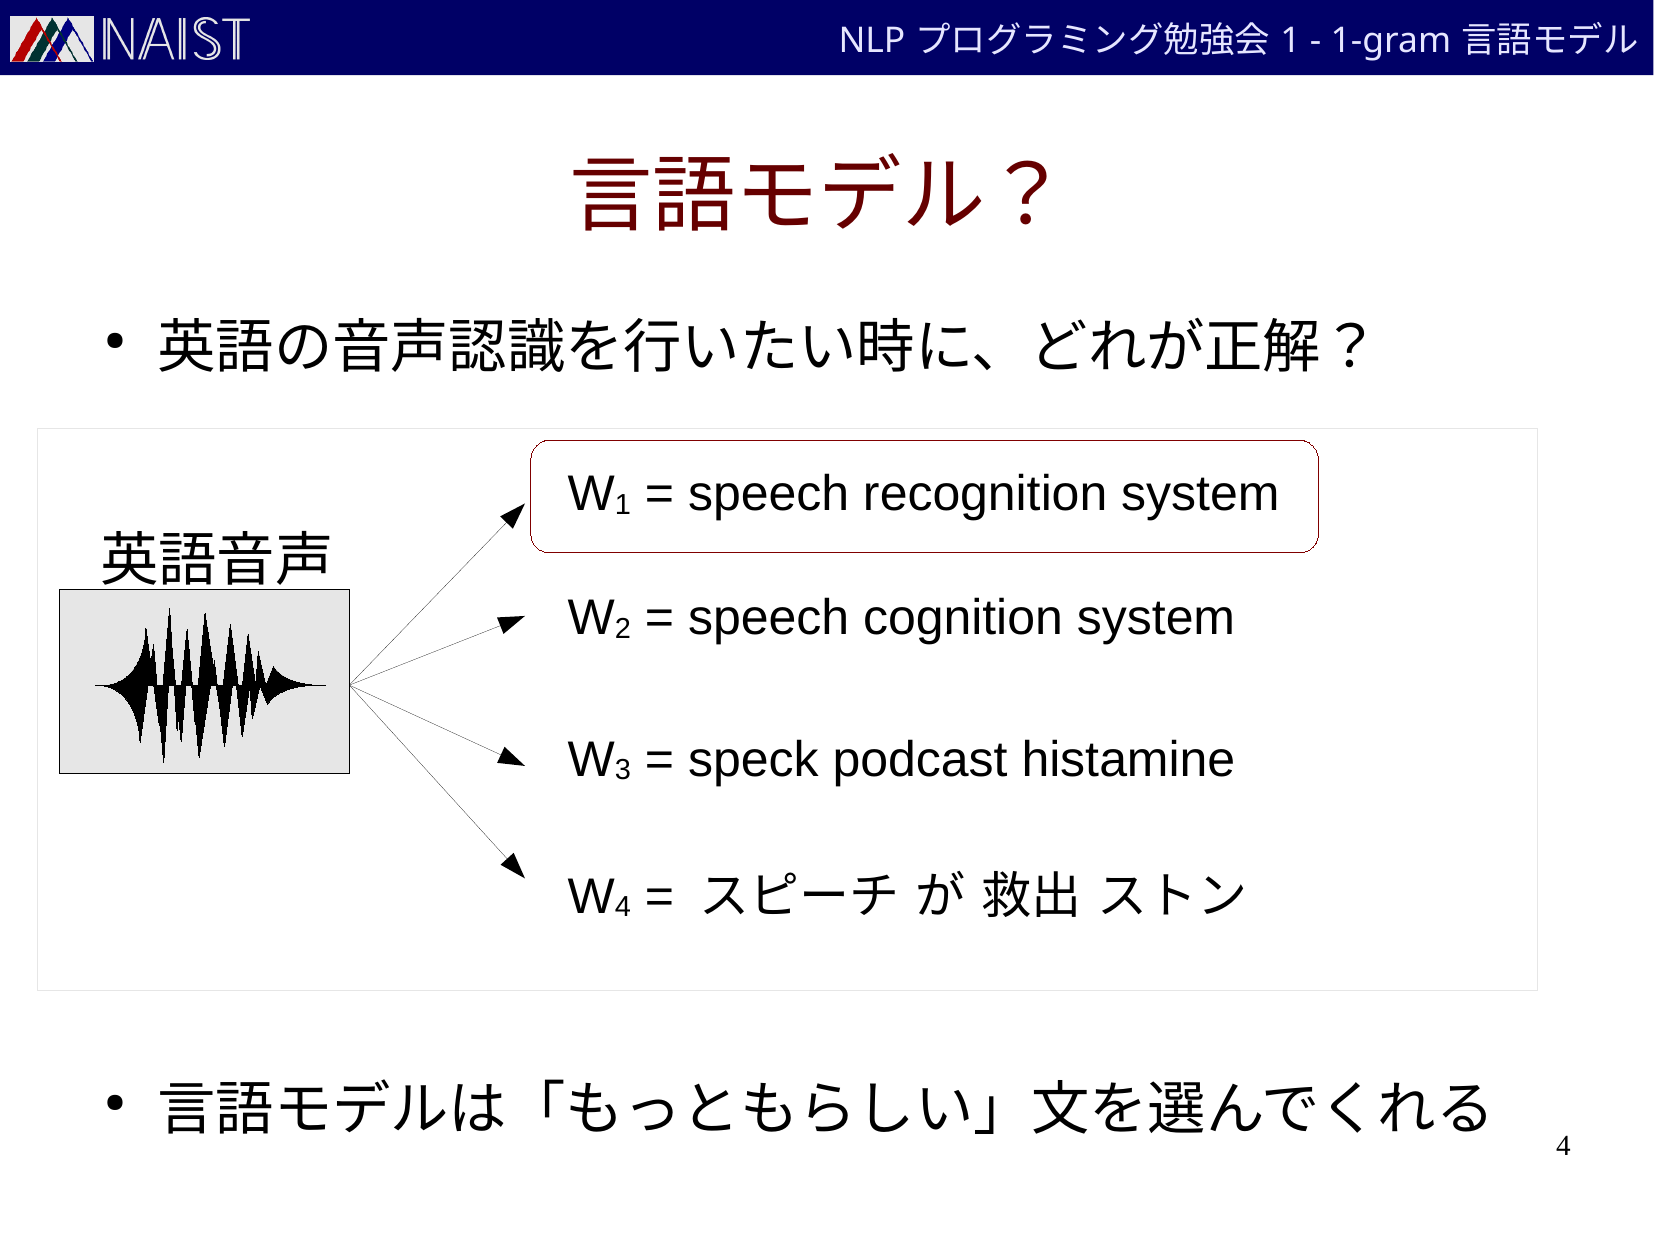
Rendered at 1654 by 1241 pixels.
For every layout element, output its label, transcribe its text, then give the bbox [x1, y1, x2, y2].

picture [102, 17, 251, 60]
title 言語モデル？ [75, 92, 1564, 285]
text_box [59, 589, 350, 774]
picture [10, 16, 94, 62]
list 言語モデルは「もっともらしい」文を選んでくれる [86, 1061, 1576, 1127]
text_box W2 = speech cognition system [552, 582, 1463, 670]
list 英語の音声認識を行いたい時に、どれが正解？ [86, 300, 1576, 366]
text_box 英語音声 [85, 505, 349, 586]
text_box W4 = スピーチ が 救出 ストン [552, 859, 1263, 948]
text_box W1 = speech recognition system [552, 457, 1426, 546]
text_box W3 = speck podcast histamine [552, 723, 1463, 811]
